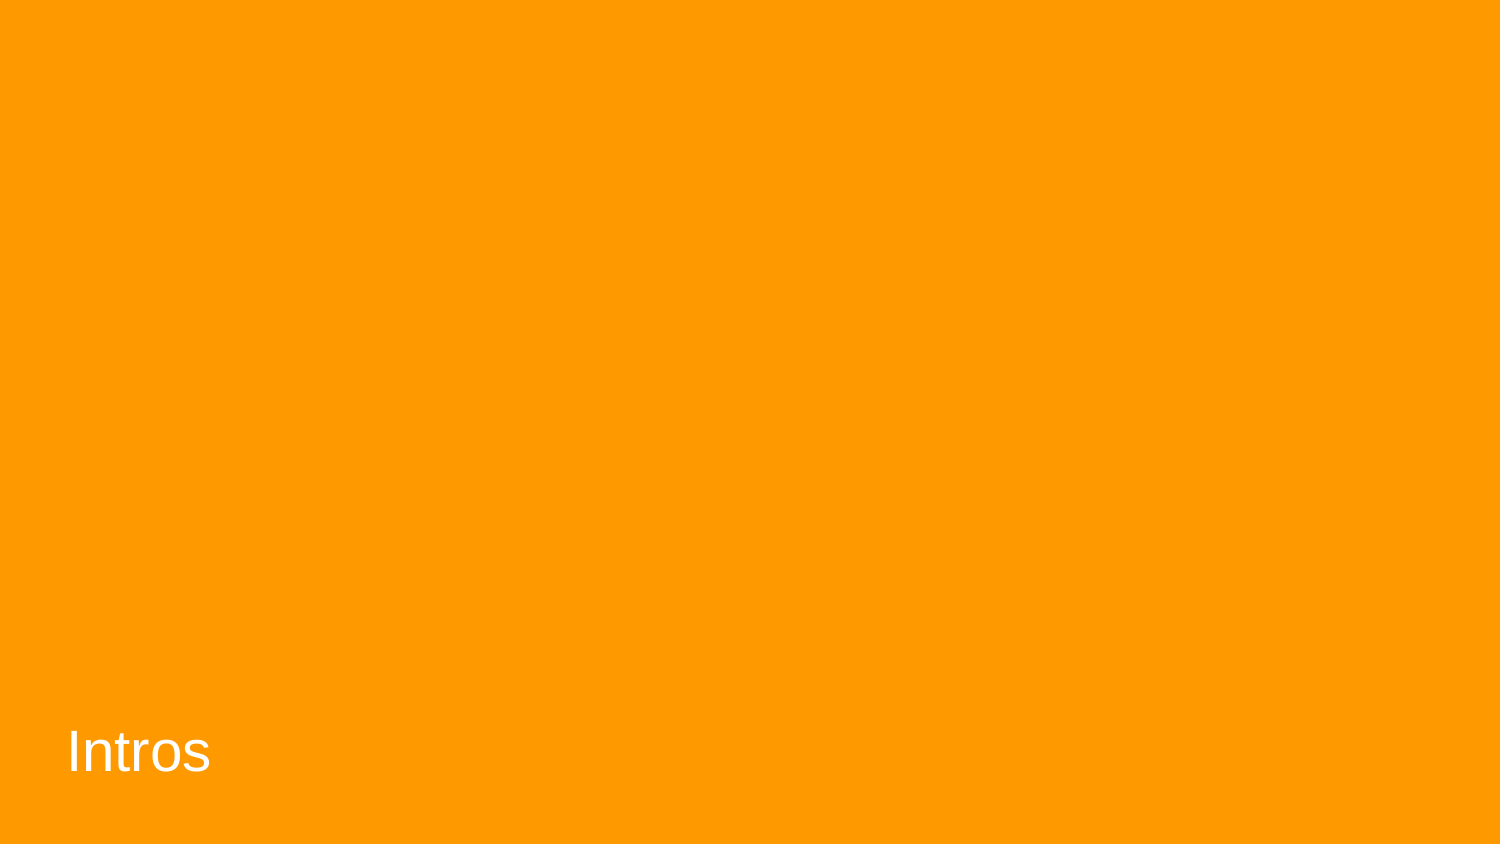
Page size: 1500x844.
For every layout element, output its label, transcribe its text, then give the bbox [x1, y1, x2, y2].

title Intros [51, 698, 1449, 792]
